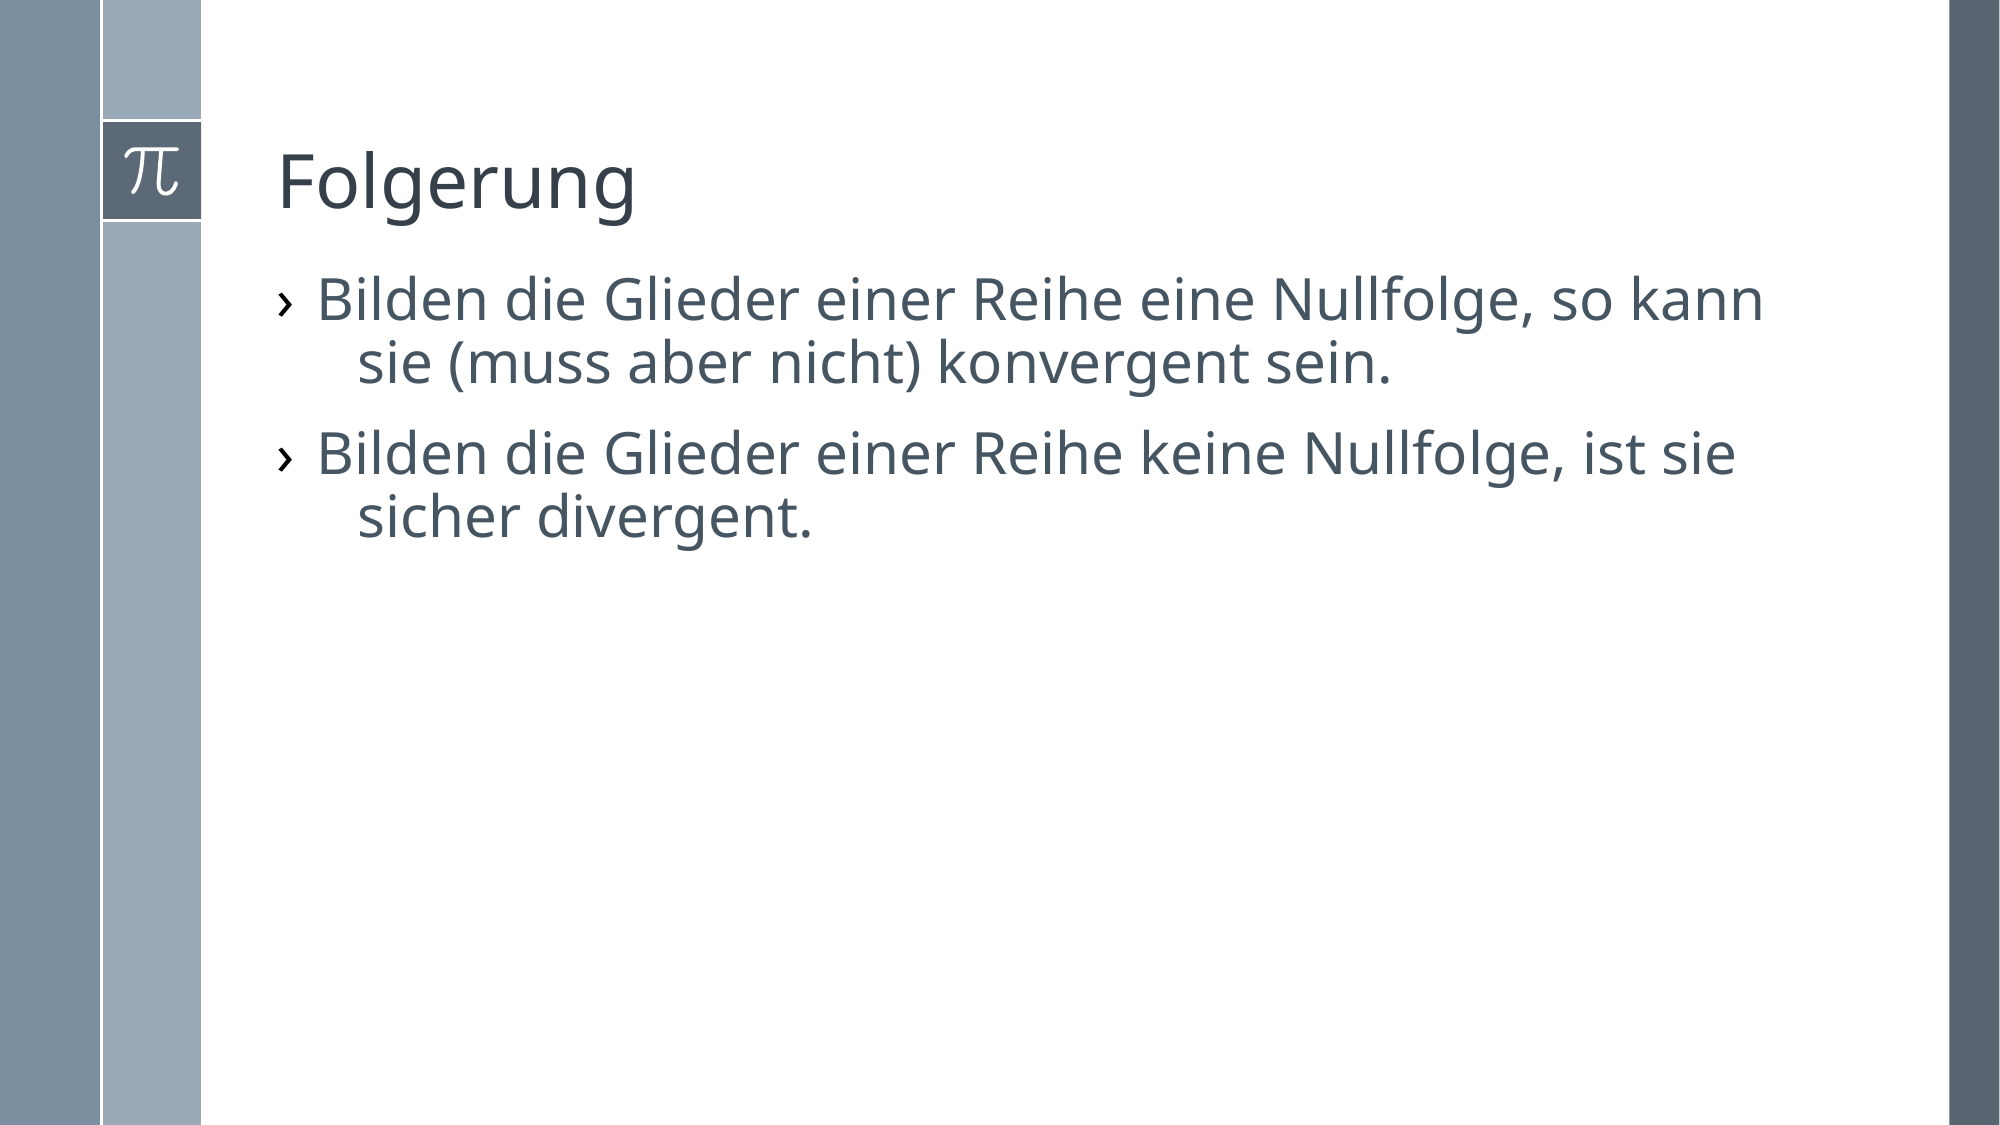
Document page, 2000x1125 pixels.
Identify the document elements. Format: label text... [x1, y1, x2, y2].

list Bilden die Glieder einer Reihe eine Nullfolge, so kann sie (muss aber nicht) konvergent sein. Bilden die Glieder einer Reihe keine Nullfolge, ist sie sicher divergent. [261, 262, 1867, 1013]
title Folgerung [261, 29, 1867, 233]
